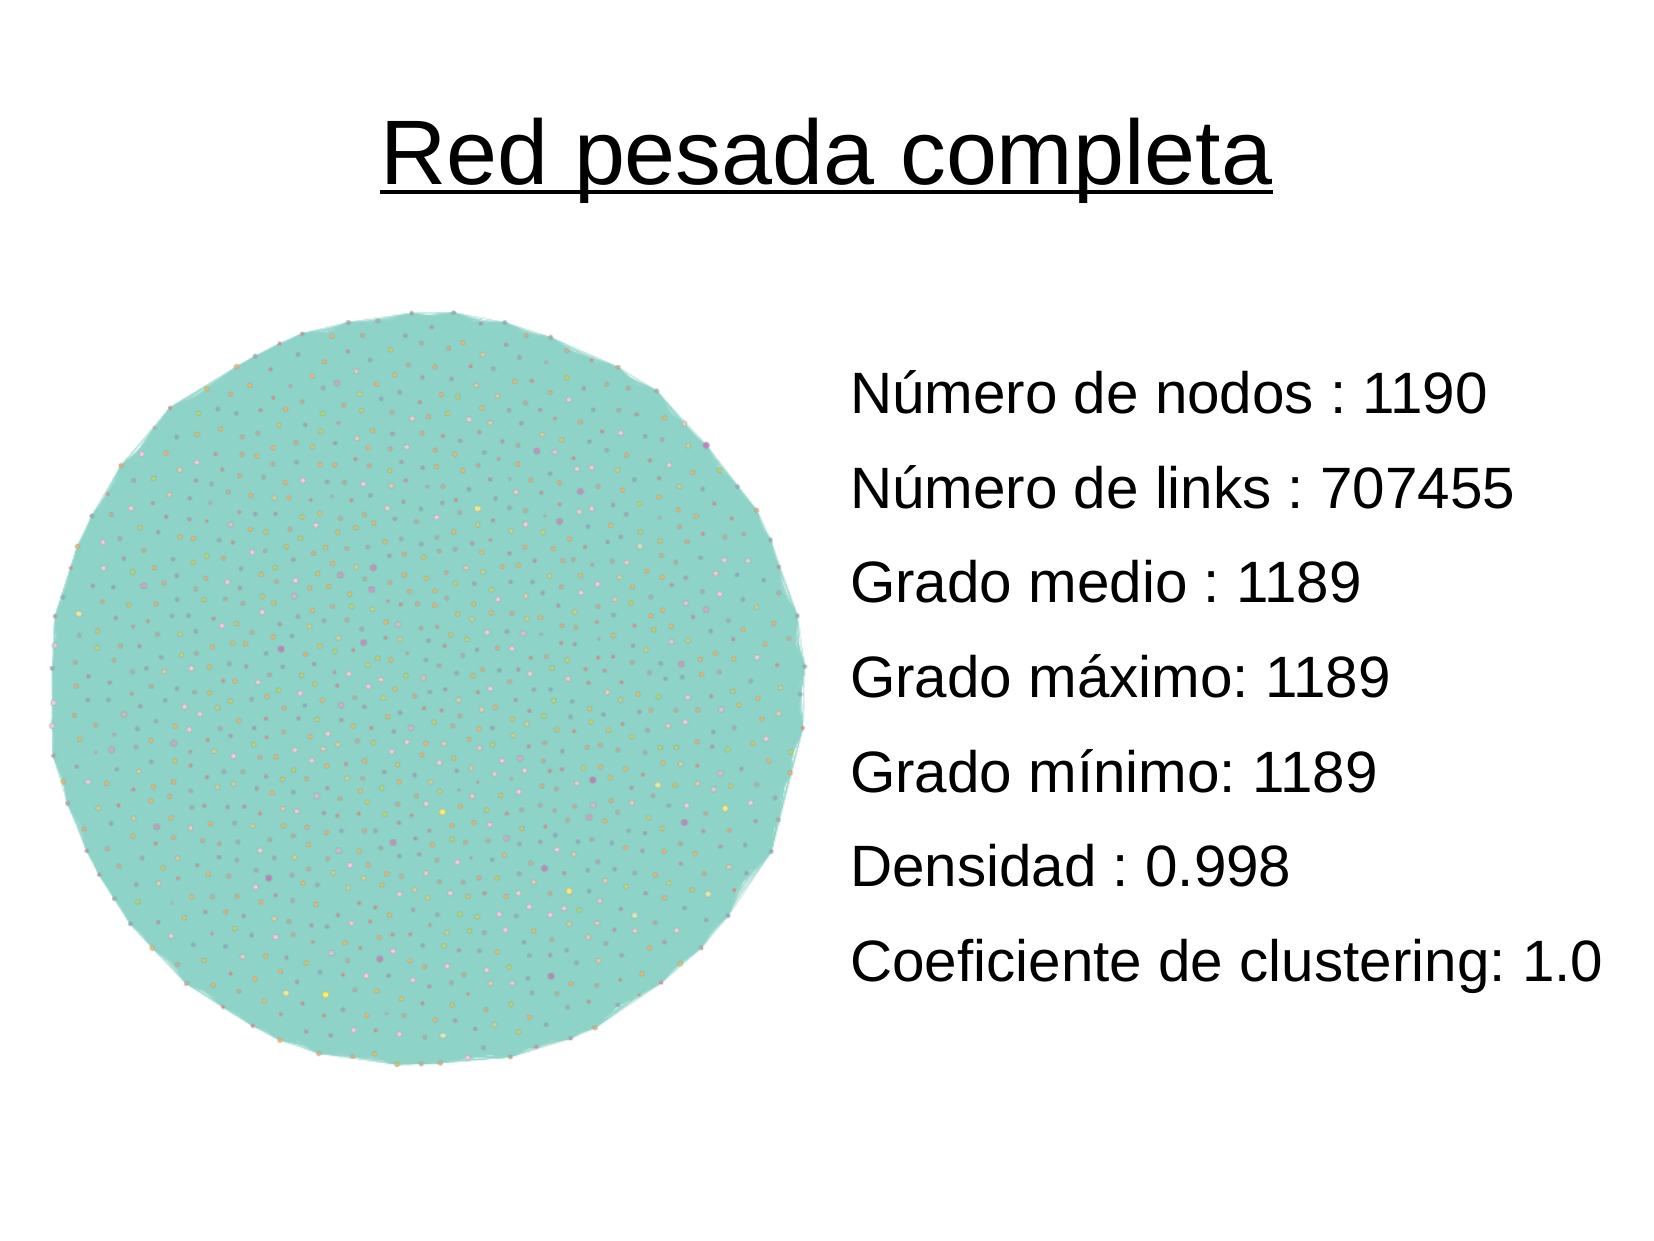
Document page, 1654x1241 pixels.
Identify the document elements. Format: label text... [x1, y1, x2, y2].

list Número de nodos : 1190 Número de links : 707455 Grado medio : 1189 Grado máximo: 1189 Grado mínimo: 1189 Densidad : 0.998 Coeficiente de clustering: 1.0 [779, 361, 1607, 1087]
picture [47, 307, 810, 1075]
title Red pesada completa [82, 49, 1571, 257]
